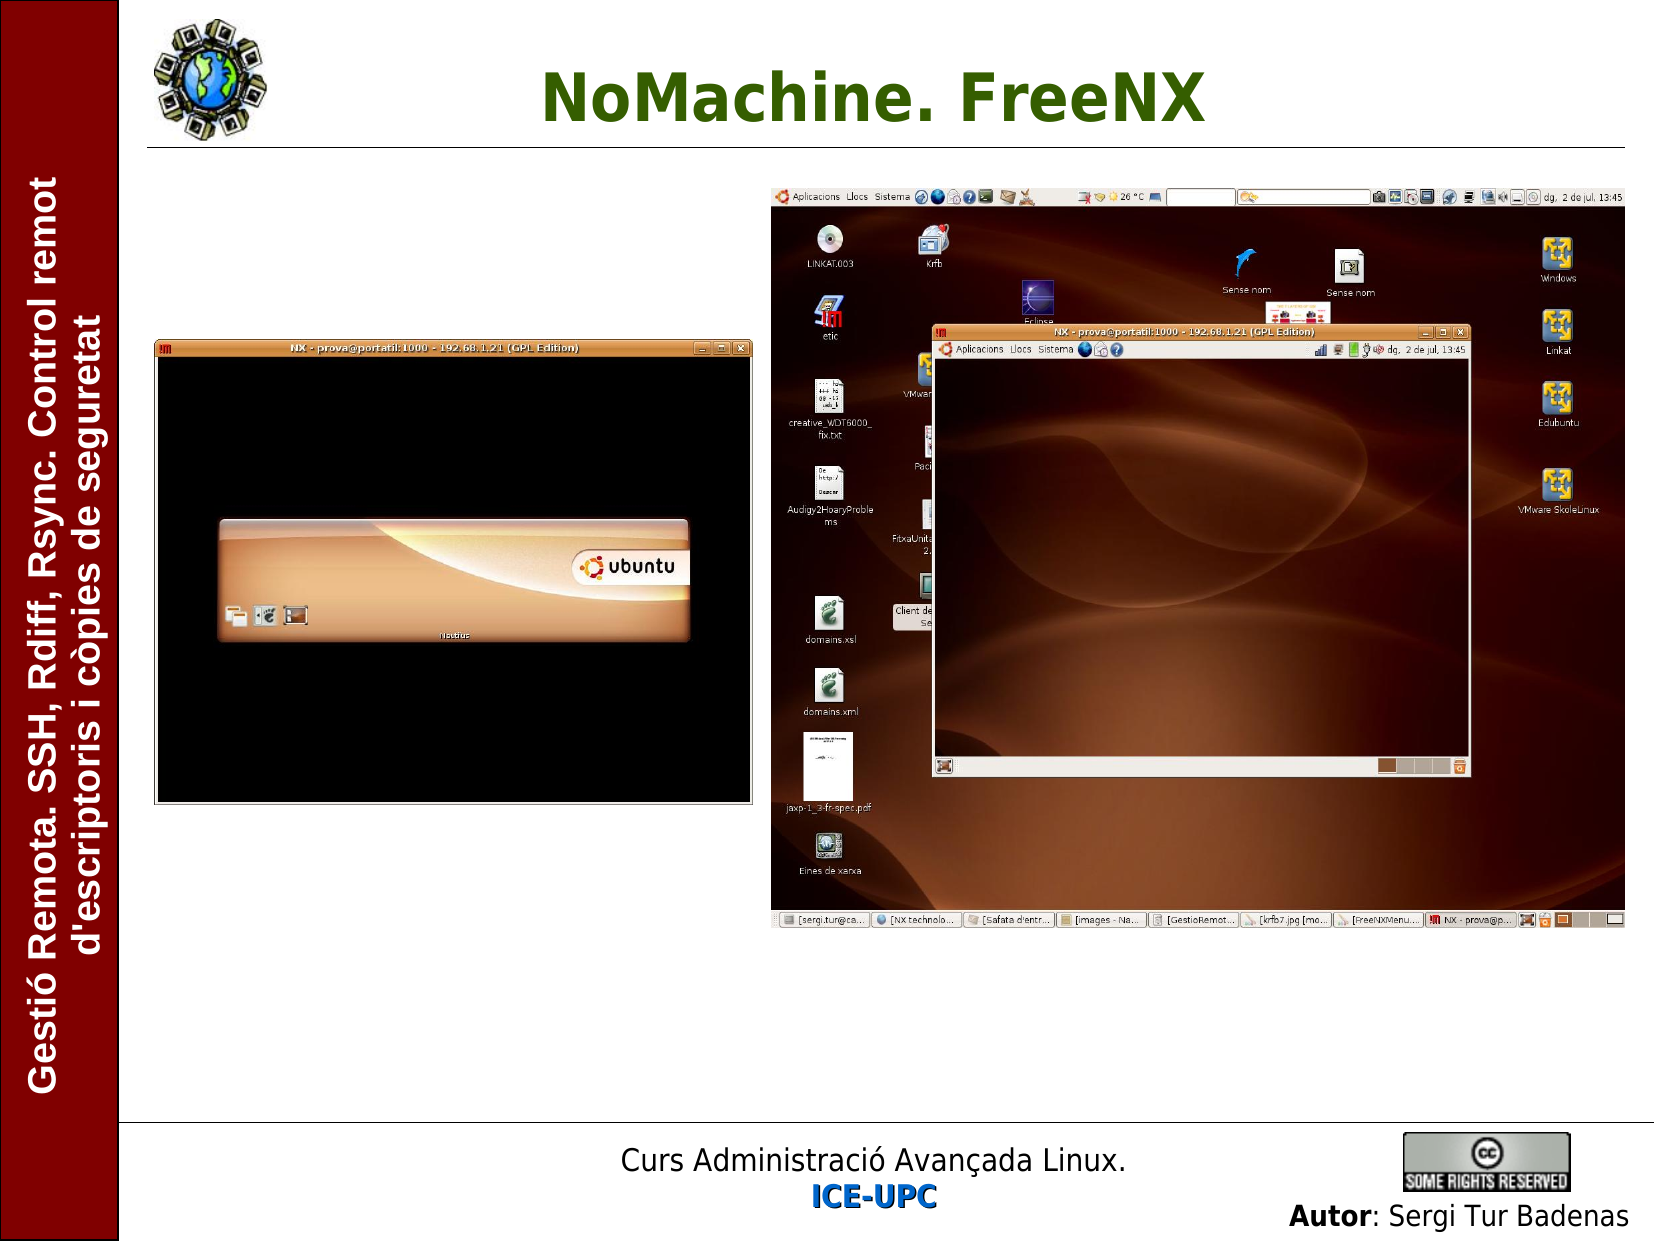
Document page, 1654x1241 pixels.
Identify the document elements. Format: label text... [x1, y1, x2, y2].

picture [771, 188, 1625, 928]
picture [1403, 1132, 1571, 1192]
picture [154, 19, 268, 49]
title NoMachine. FreeNX [129, 49, 1619, 148]
picture [154, 339, 753, 805]
